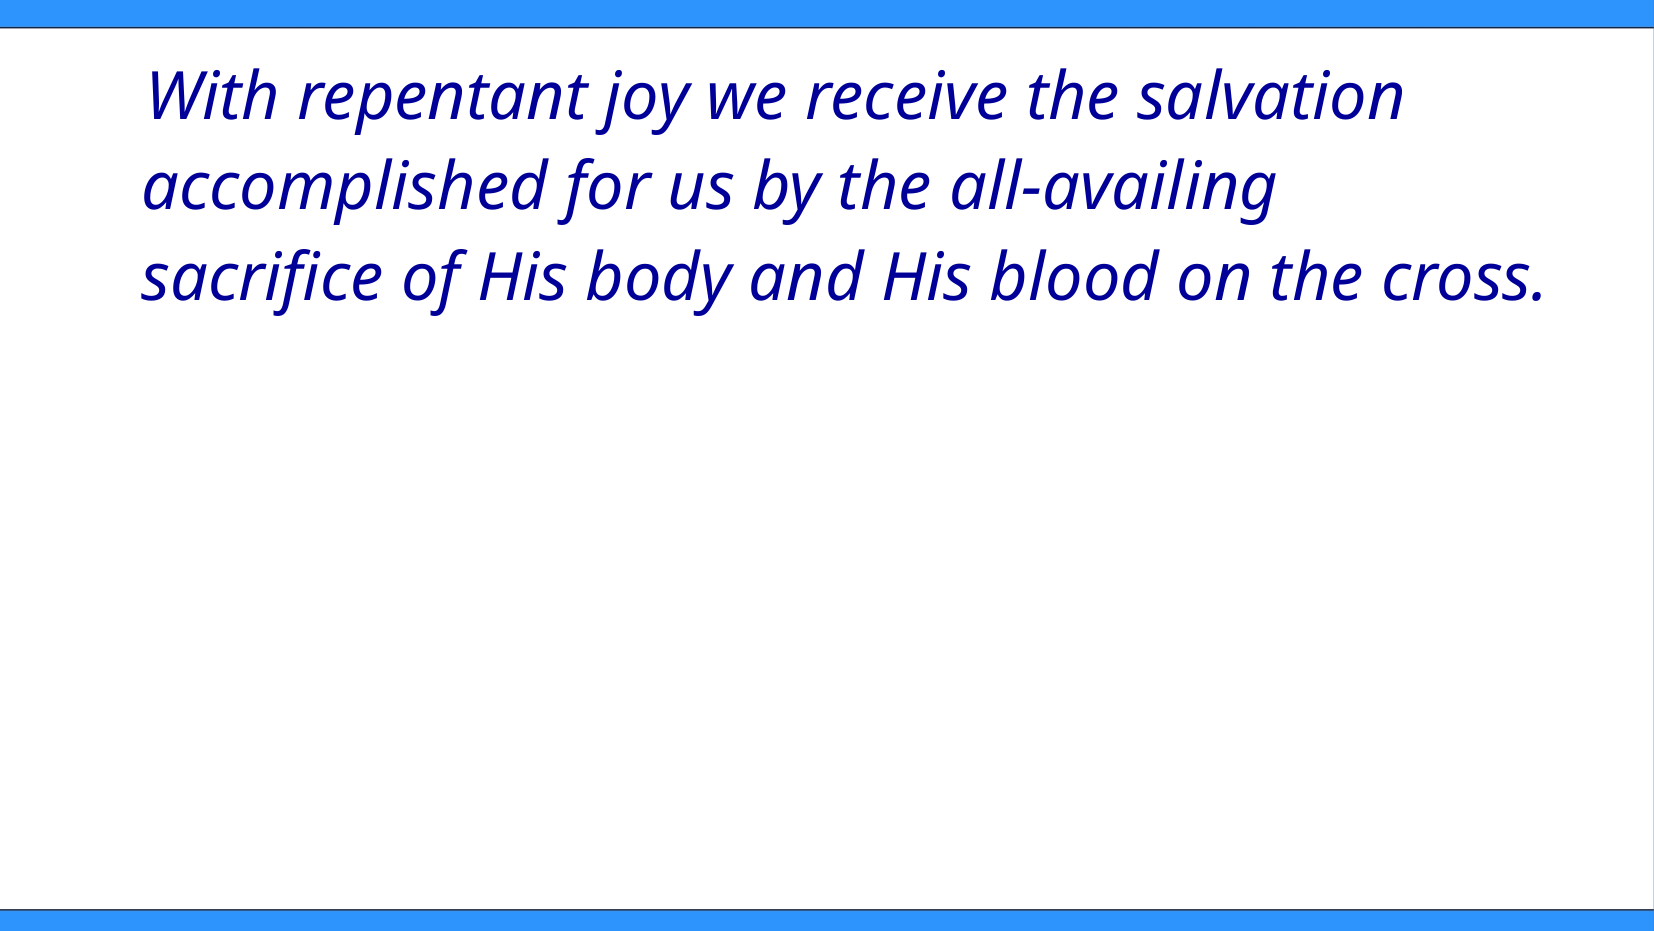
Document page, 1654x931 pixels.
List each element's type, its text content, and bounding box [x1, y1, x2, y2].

text_box With repentant joy we receive the salvation accomplished for us by the all-availing sacrifice of His body and His blood on the cross. [75, 40, 1591, 361]
picture [0, 0, 1654, 931]
